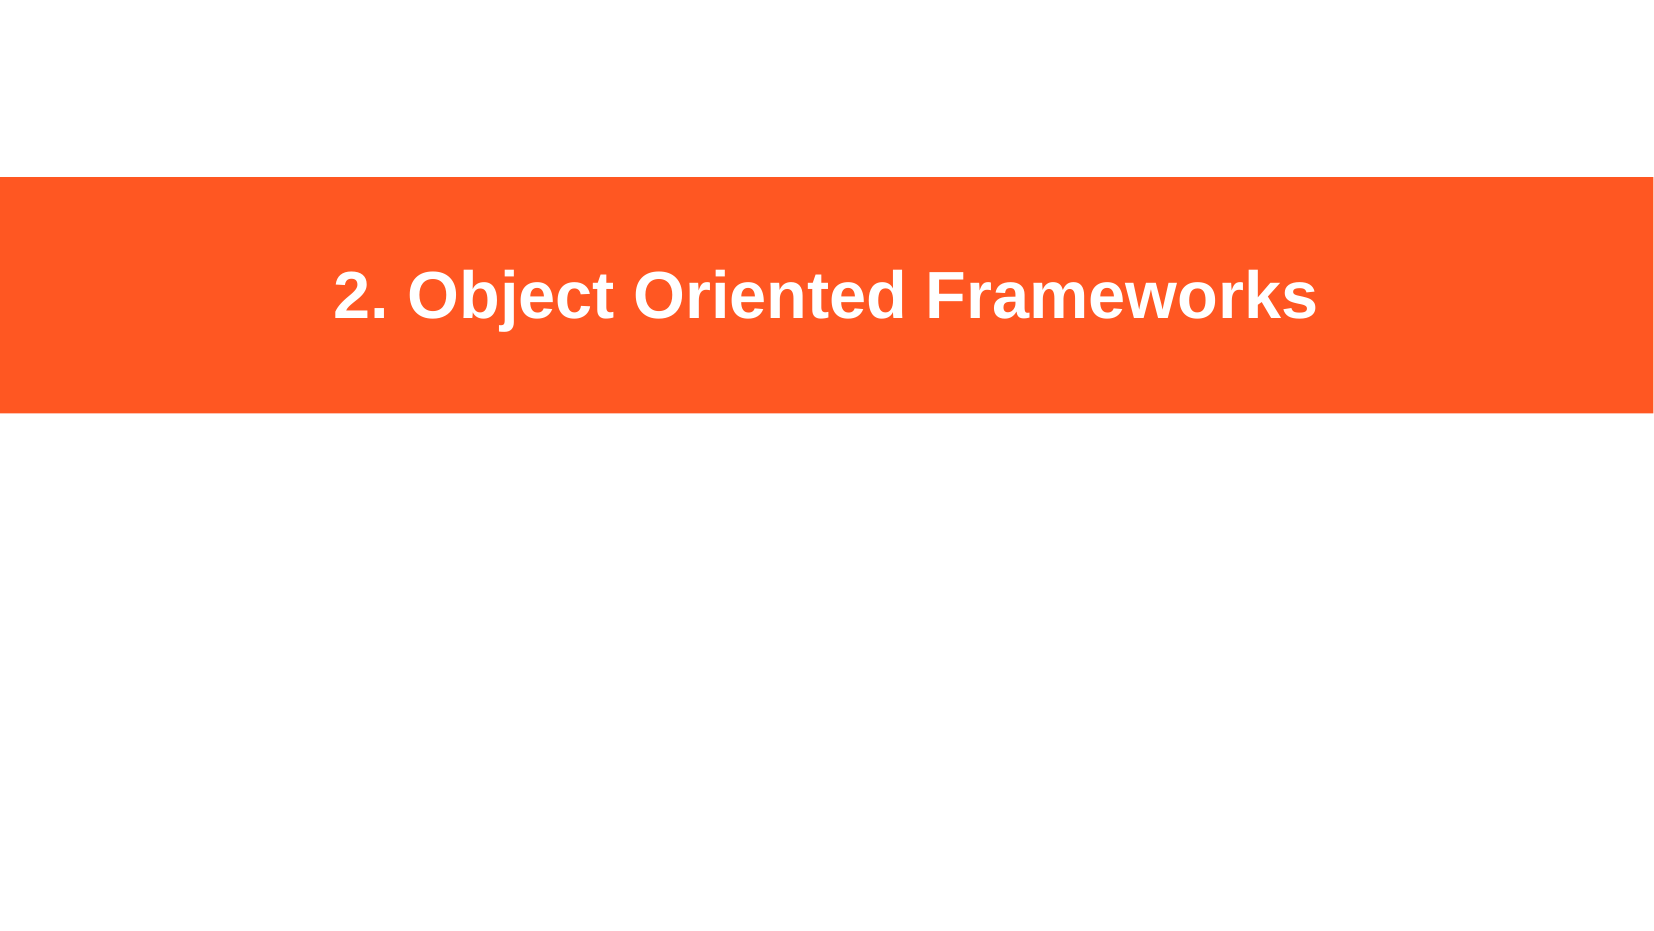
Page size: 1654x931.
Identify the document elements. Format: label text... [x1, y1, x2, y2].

title 2. Object Oriented Frameworks [0, 177, 1654, 414]
